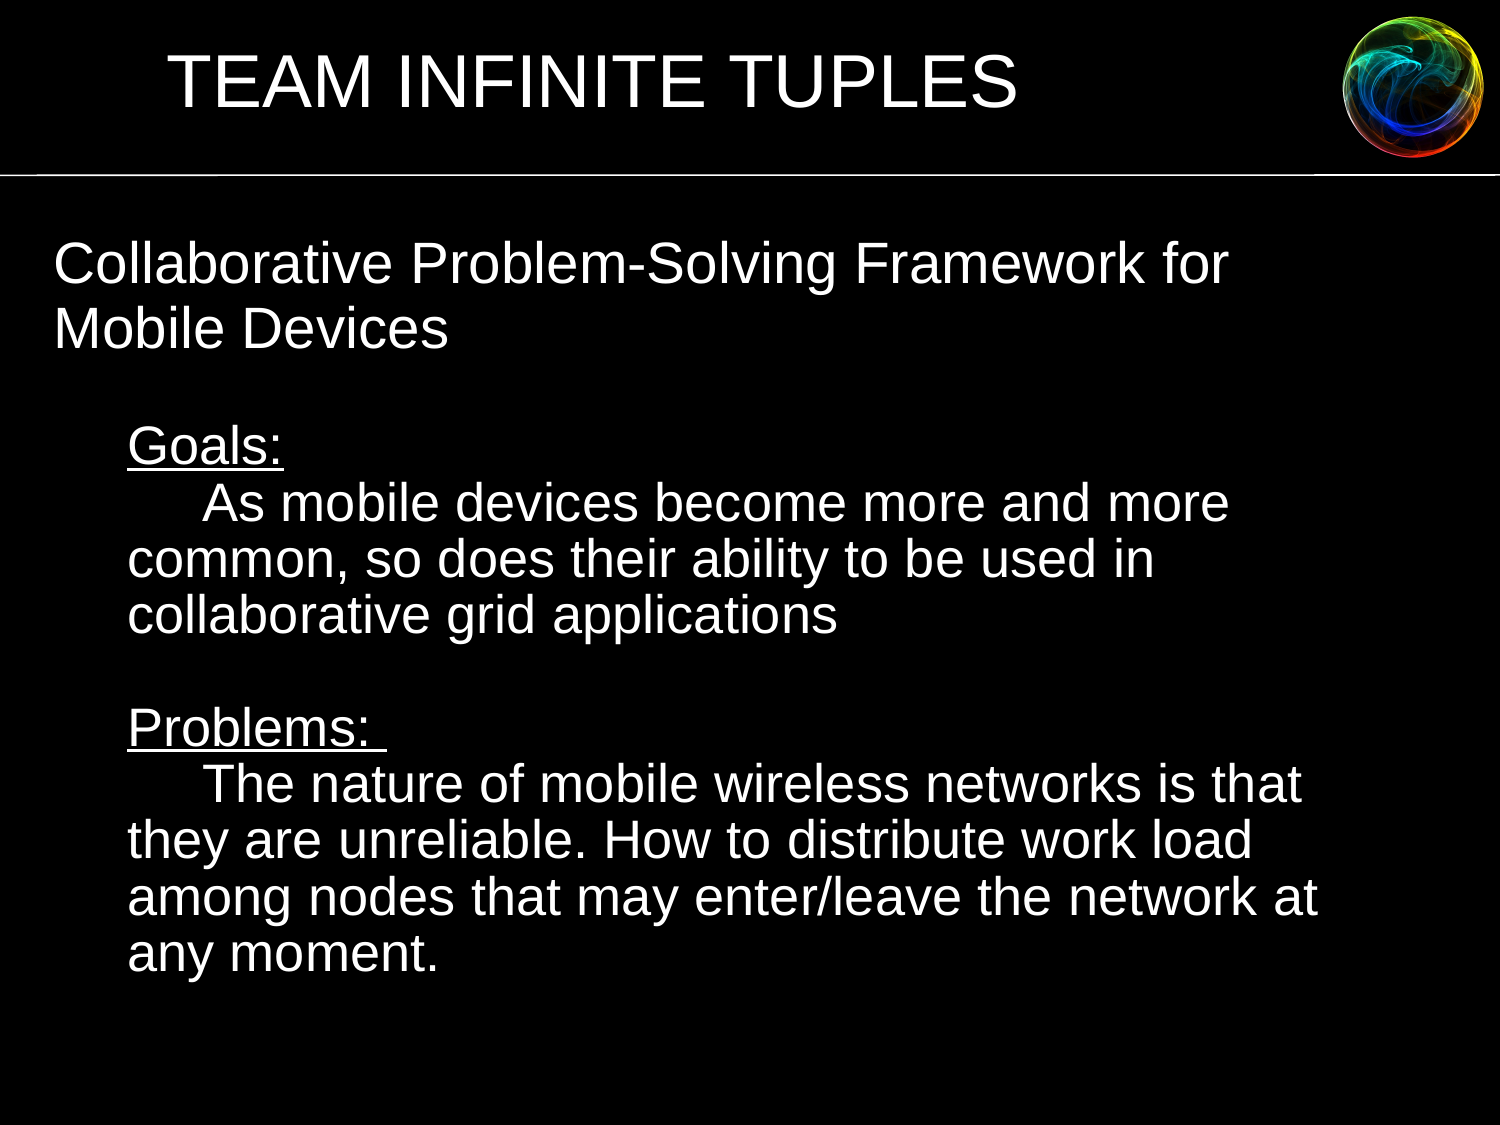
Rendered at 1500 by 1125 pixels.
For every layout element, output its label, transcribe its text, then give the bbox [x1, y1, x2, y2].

text_box Goals: As mobile devices become more and more common, so does their ability to be used in collaborative grid applications Problems: The nature of mobile wireless networks is that they are unreliable. How to distribute work load among nodes that may enter/leave the network at any moment. [112, 412, 1388, 1051]
text_box TEAM INFINITE TUPLES [0, 37, 1188, 131]
text_box Collaborative Problem-Solving Framework for Mobile Devices [38, 223, 1426, 304]
picture [1325, 0, 1500, 174]
